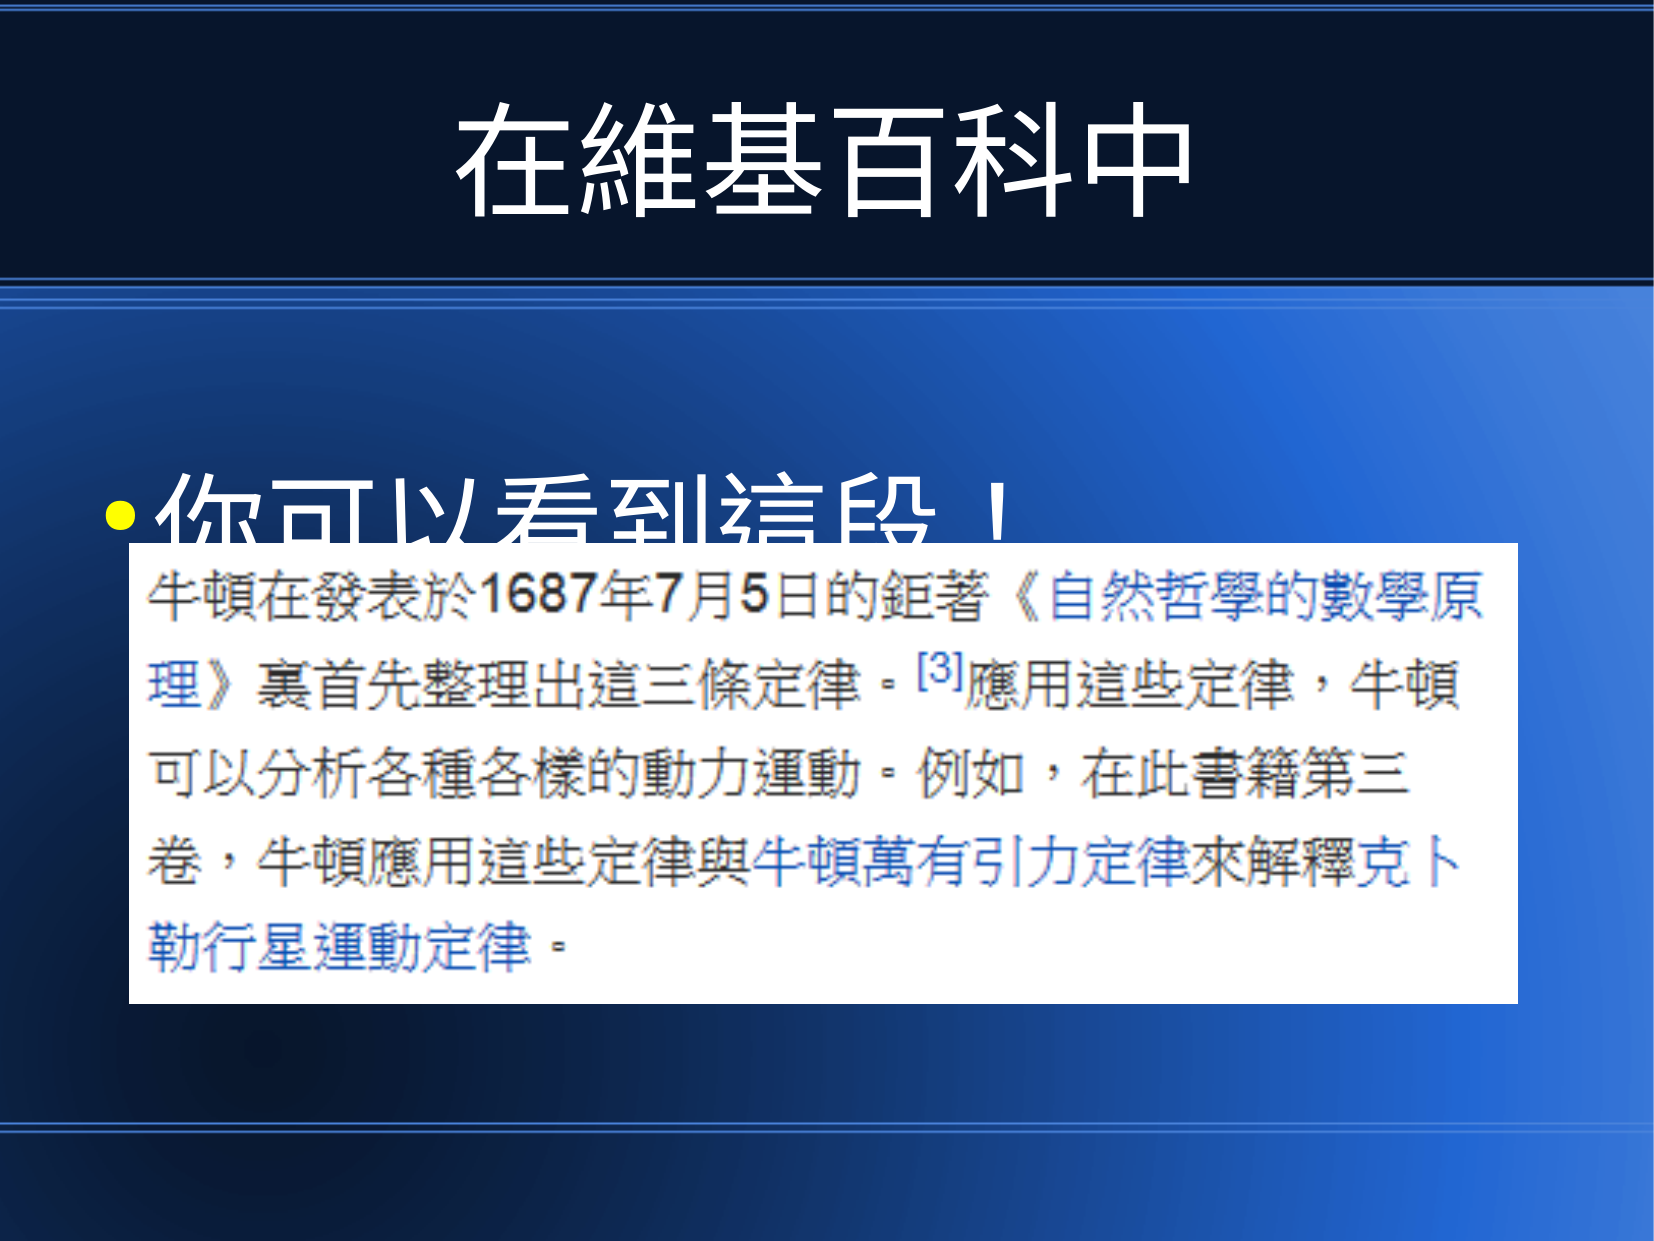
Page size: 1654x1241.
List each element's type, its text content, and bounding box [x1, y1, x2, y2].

picture [0, 0, 1654, 1241]
title 在維基百科中 [82, 49, 1571, 257]
picture [129, 543, 1518, 1004]
list 你可以看到這段！ [82, 355, 1571, 1241]
